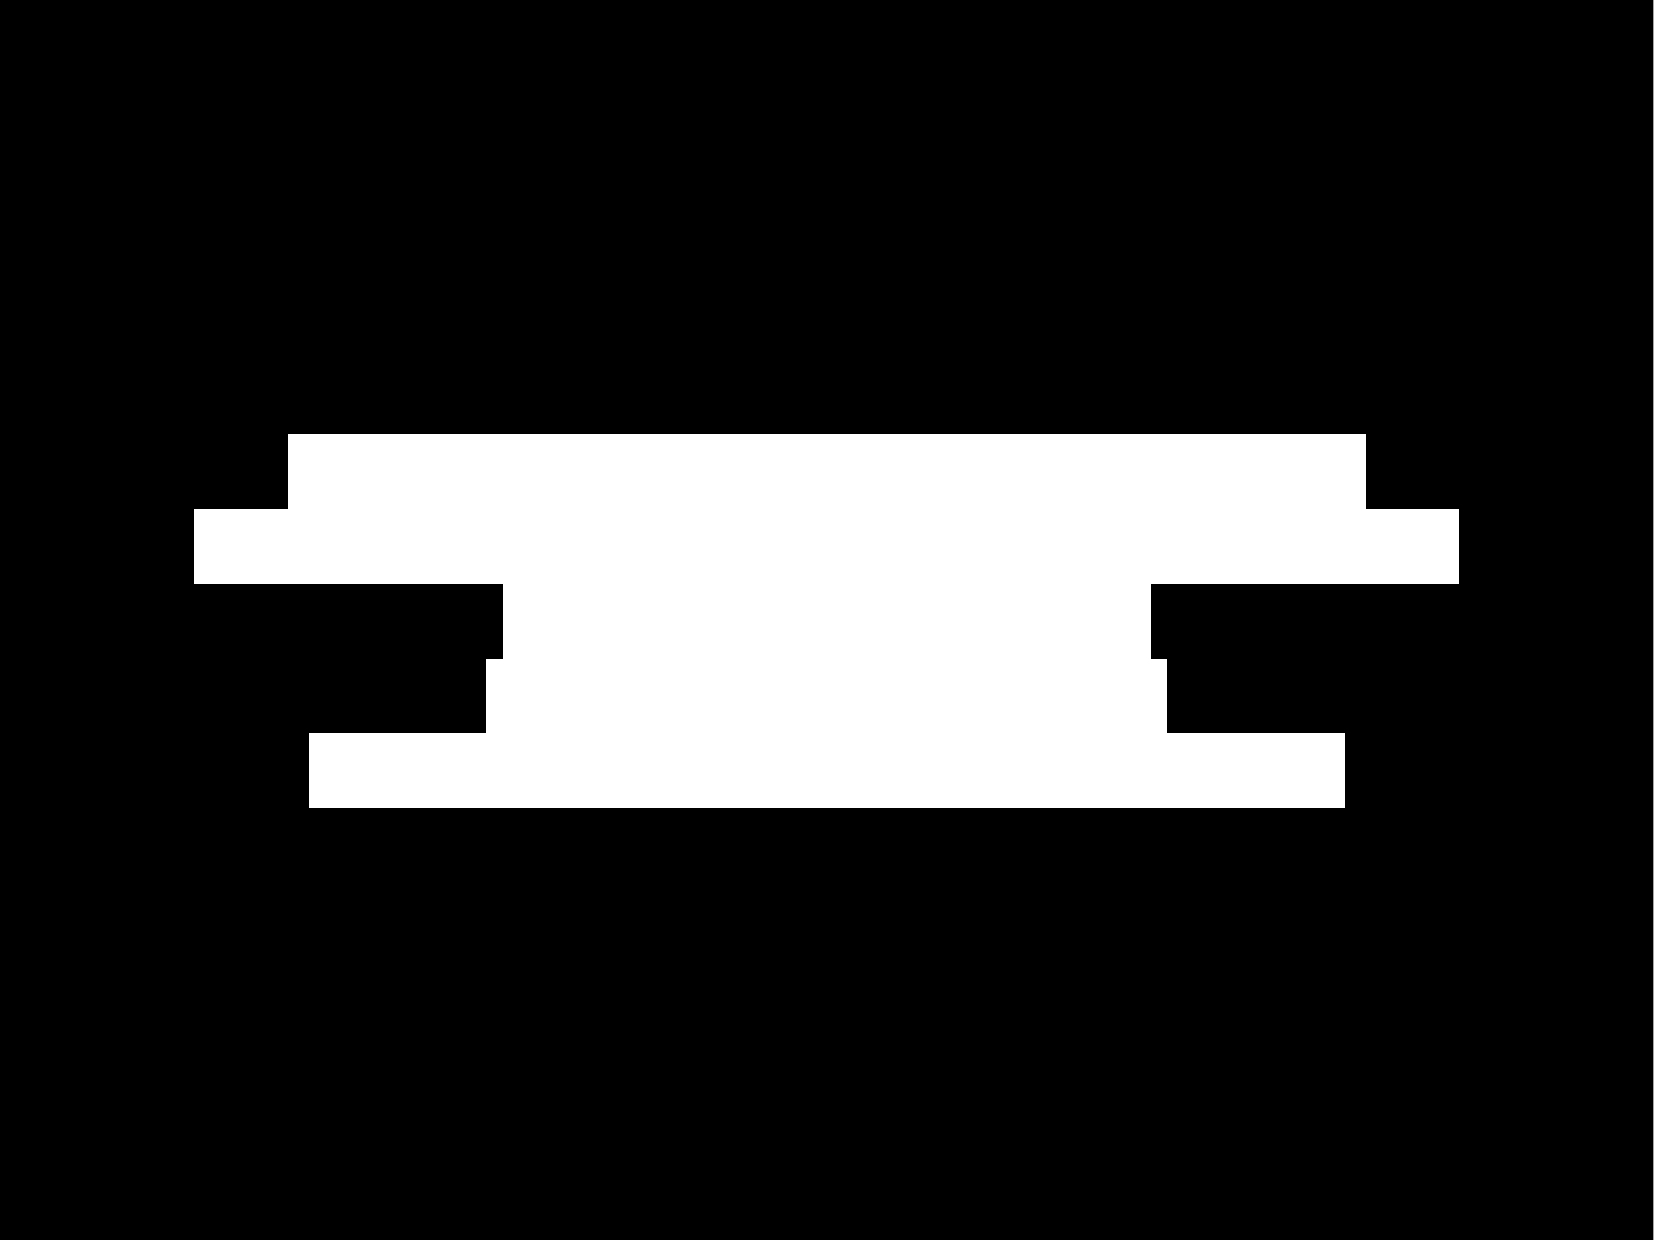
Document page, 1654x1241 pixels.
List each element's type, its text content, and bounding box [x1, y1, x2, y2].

subtitle Espírito de Deus me usa nessa hora Me unja pra fazer as obras do Teu coração Pregar as boas novas Curar os quebrantados E ao mundo proclamar a libertação [82, 49, 1571, 1193]
